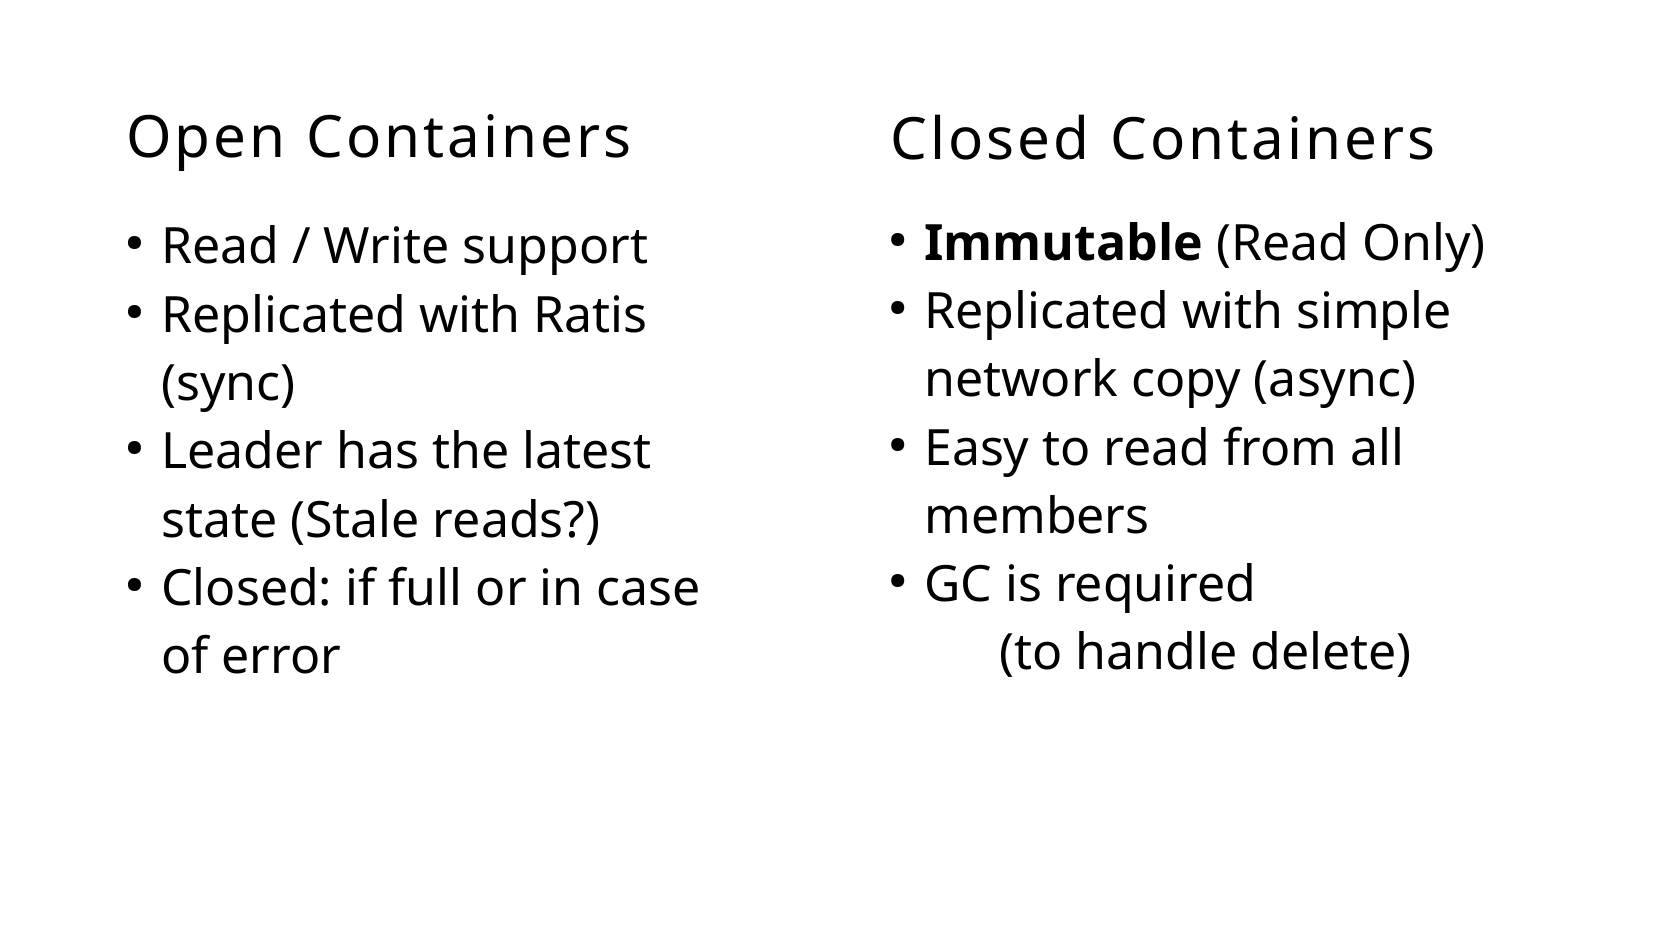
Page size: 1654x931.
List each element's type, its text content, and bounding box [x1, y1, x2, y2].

text_box Immutable (Read Only) Replicated with simple network copy (async) Easy to read from all members GC is required (to handle delete) [888, 206, 1513, 800]
subtitle Read / Write support Replicated with Ratis (sync) Leader has the latest state (Stale reads?) Closed: if full or in case of error [125, 210, 749, 804]
title Open Containers [126, 73, 737, 196]
title Closed Containers [890, 75, 1502, 198]
